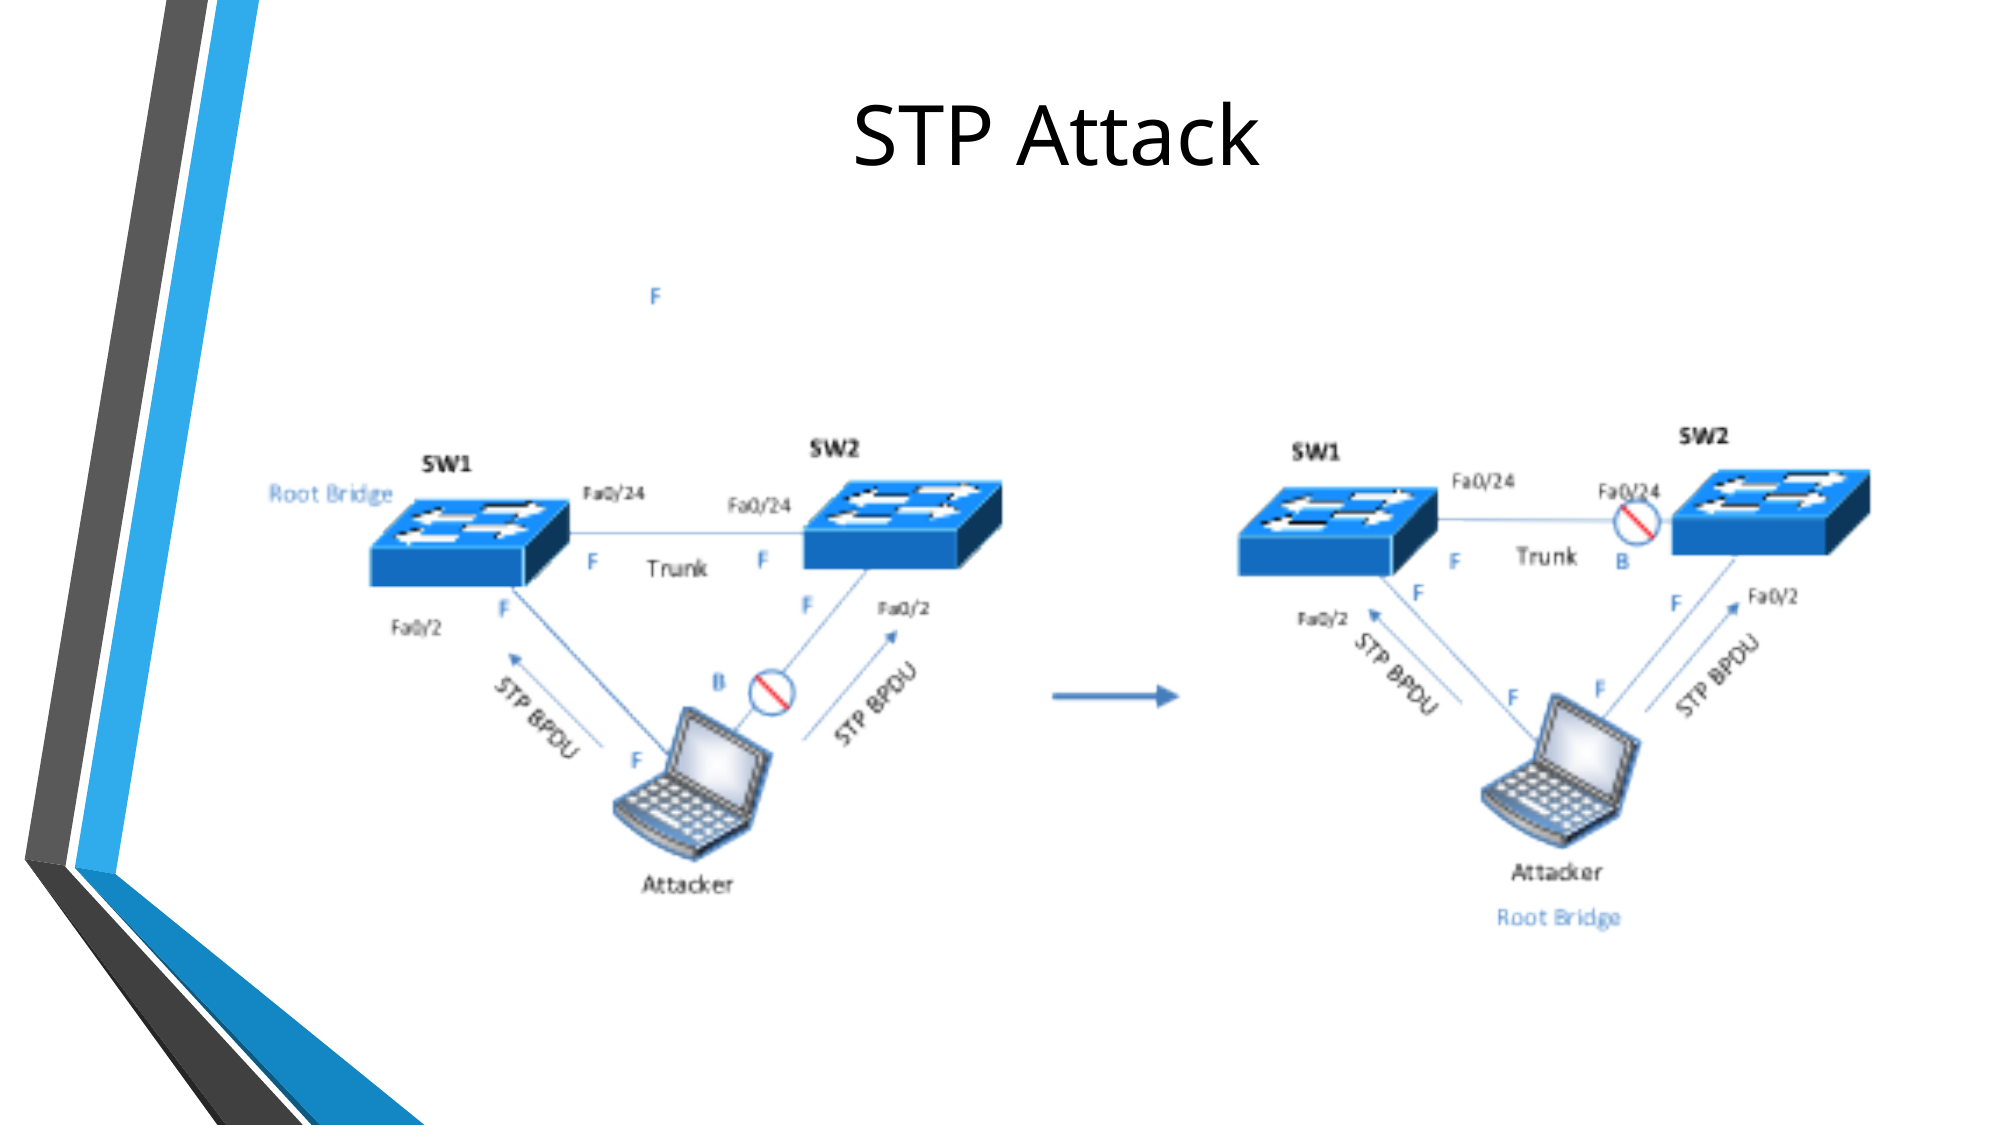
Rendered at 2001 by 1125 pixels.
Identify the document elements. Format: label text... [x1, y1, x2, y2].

title STP Attack [235, 75, 1879, 363]
picture [251, 271, 1879, 941]
